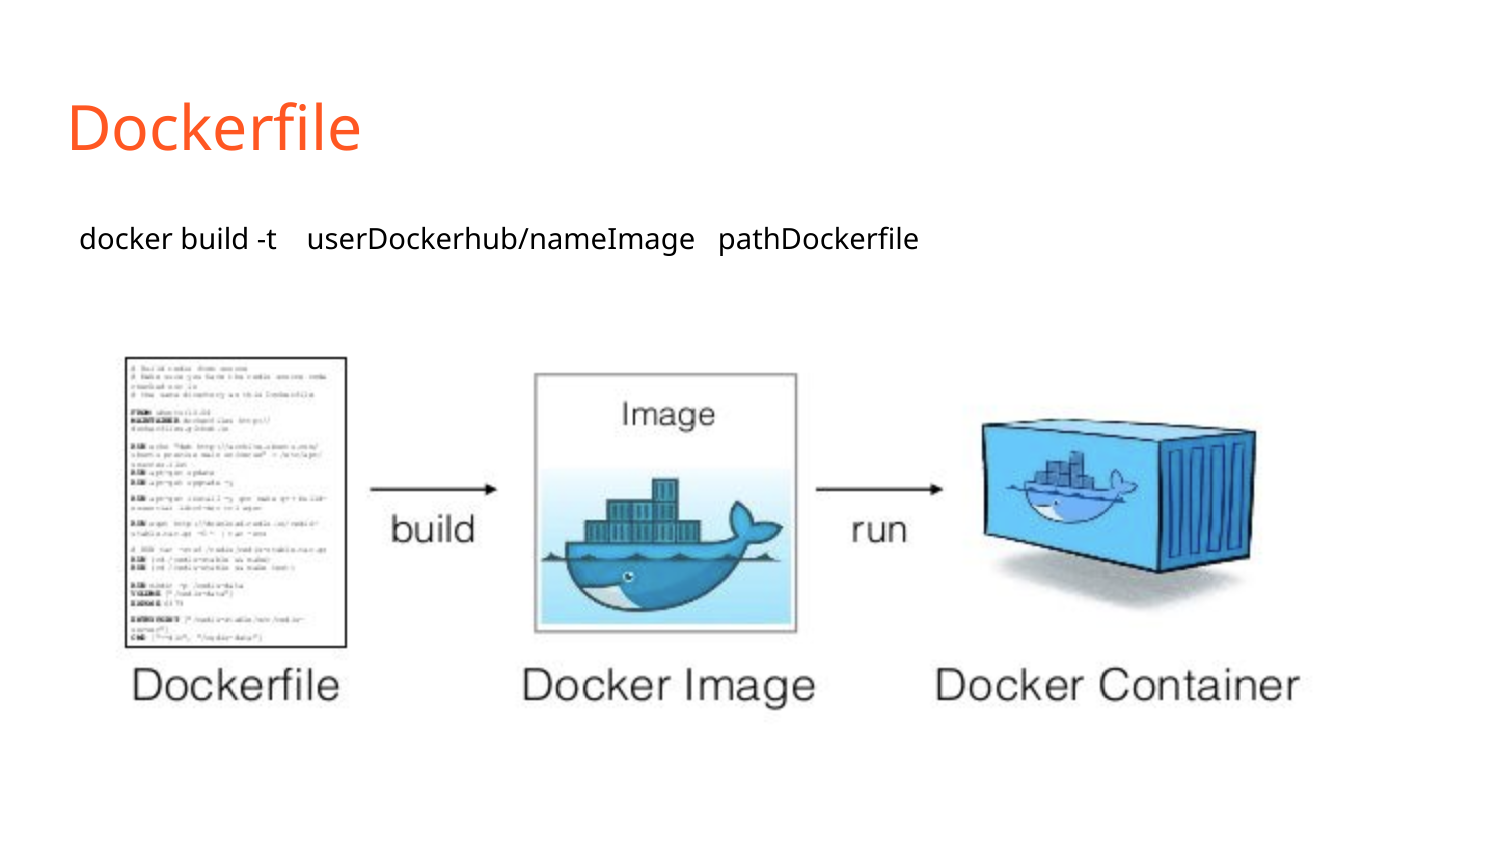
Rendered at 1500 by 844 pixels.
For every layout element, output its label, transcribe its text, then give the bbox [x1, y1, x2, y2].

title Dockerfile [51, 72, 1449, 167]
text_box docker build -t userDockerhub/nameImage pathDockerfile [64, 205, 1184, 287]
picture [42, 197, 1350, 819]
